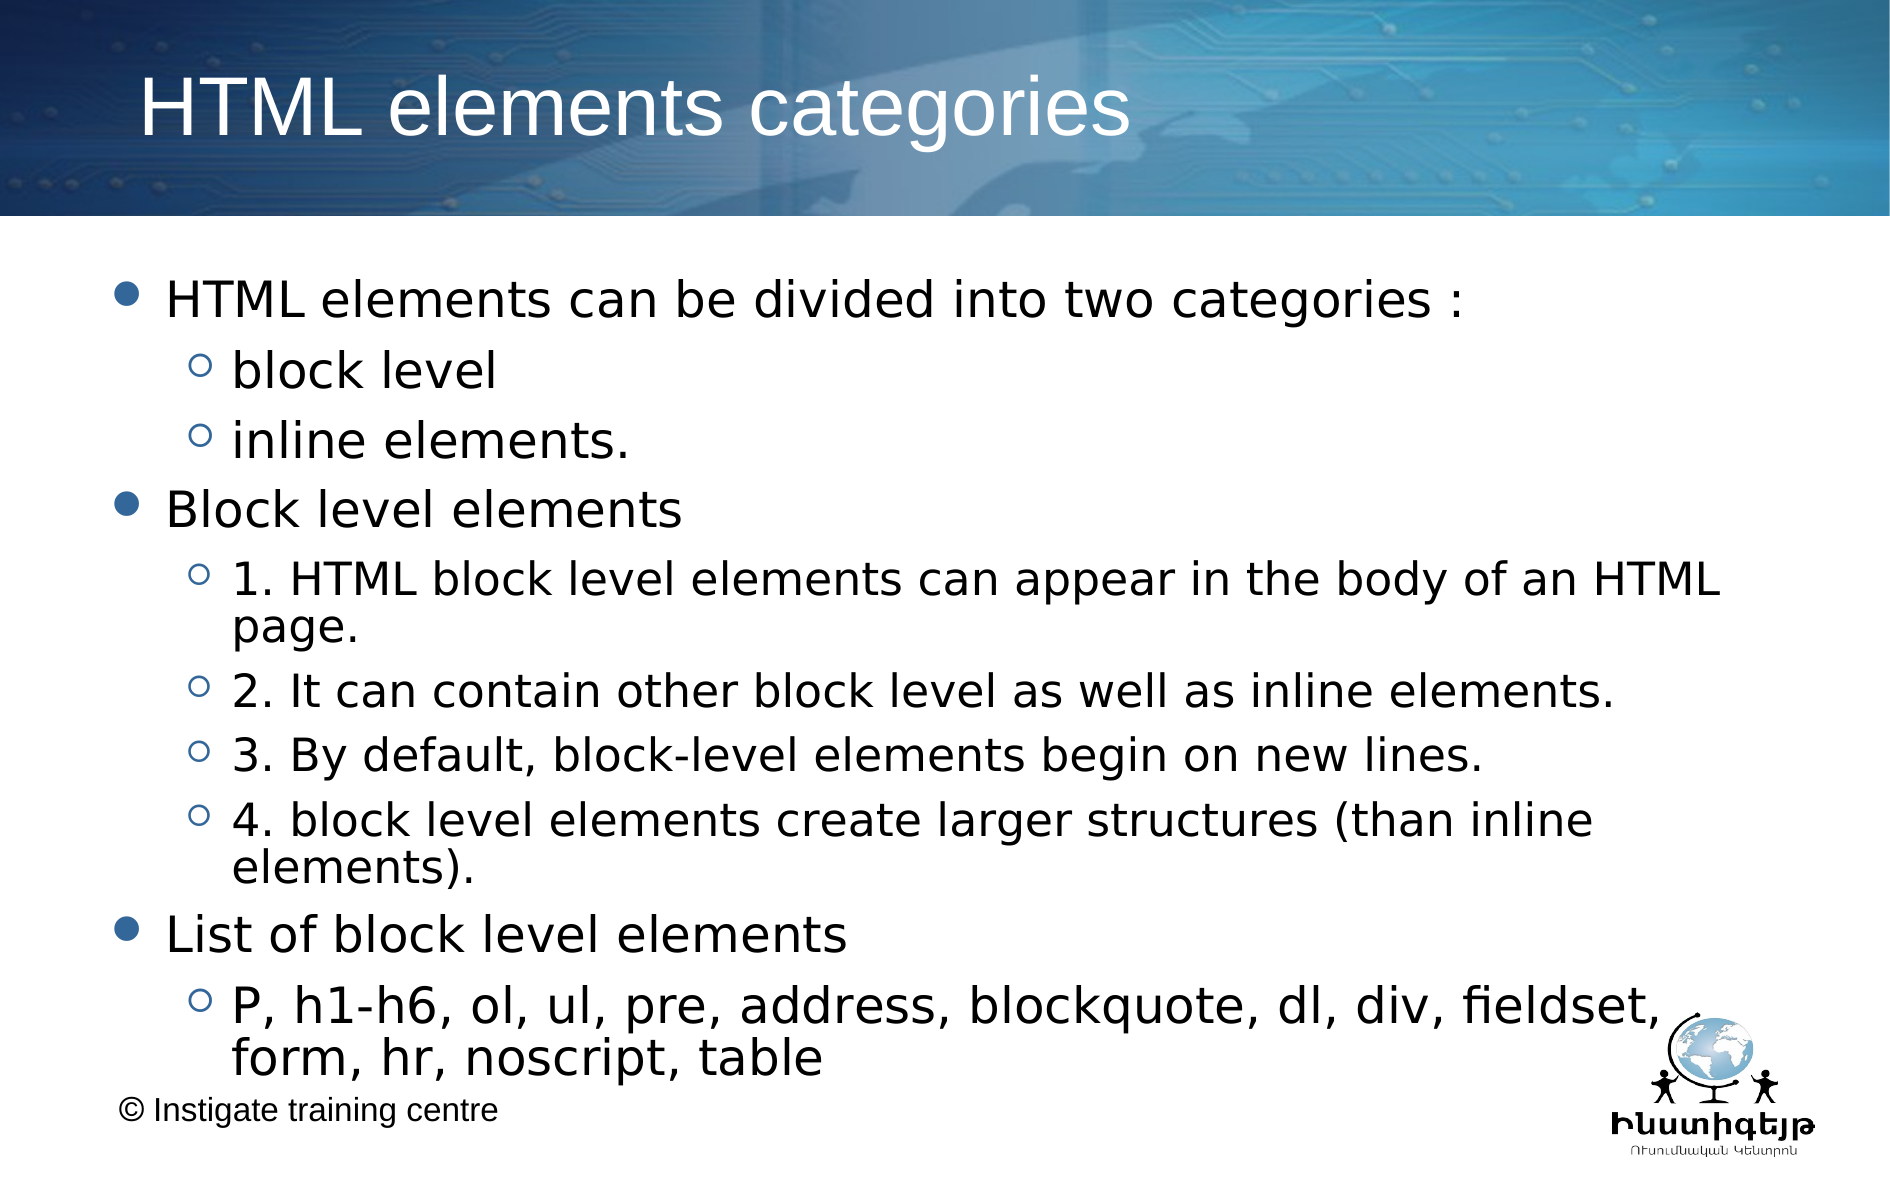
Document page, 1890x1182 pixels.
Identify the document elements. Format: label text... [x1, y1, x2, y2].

picture [1612, 1012, 1815, 1157]
list HTML elements can be divided into two categories : block level inline elements. Block level elements 1. HTML block level elements can appear in the body of an HTML page. 2. It can contain other block level as well as inline elements. 3. By default, block-level elements begin on new lines. 4. block level elements create larger structures (than inline elements). List of block level elements P, h1-h6, ol, ul, pre, address, blockquote, dl, div, fieldset, form, hr, noscript, table [110, 276, 1801, 306]
picture [0, 0, 1890, 216]
